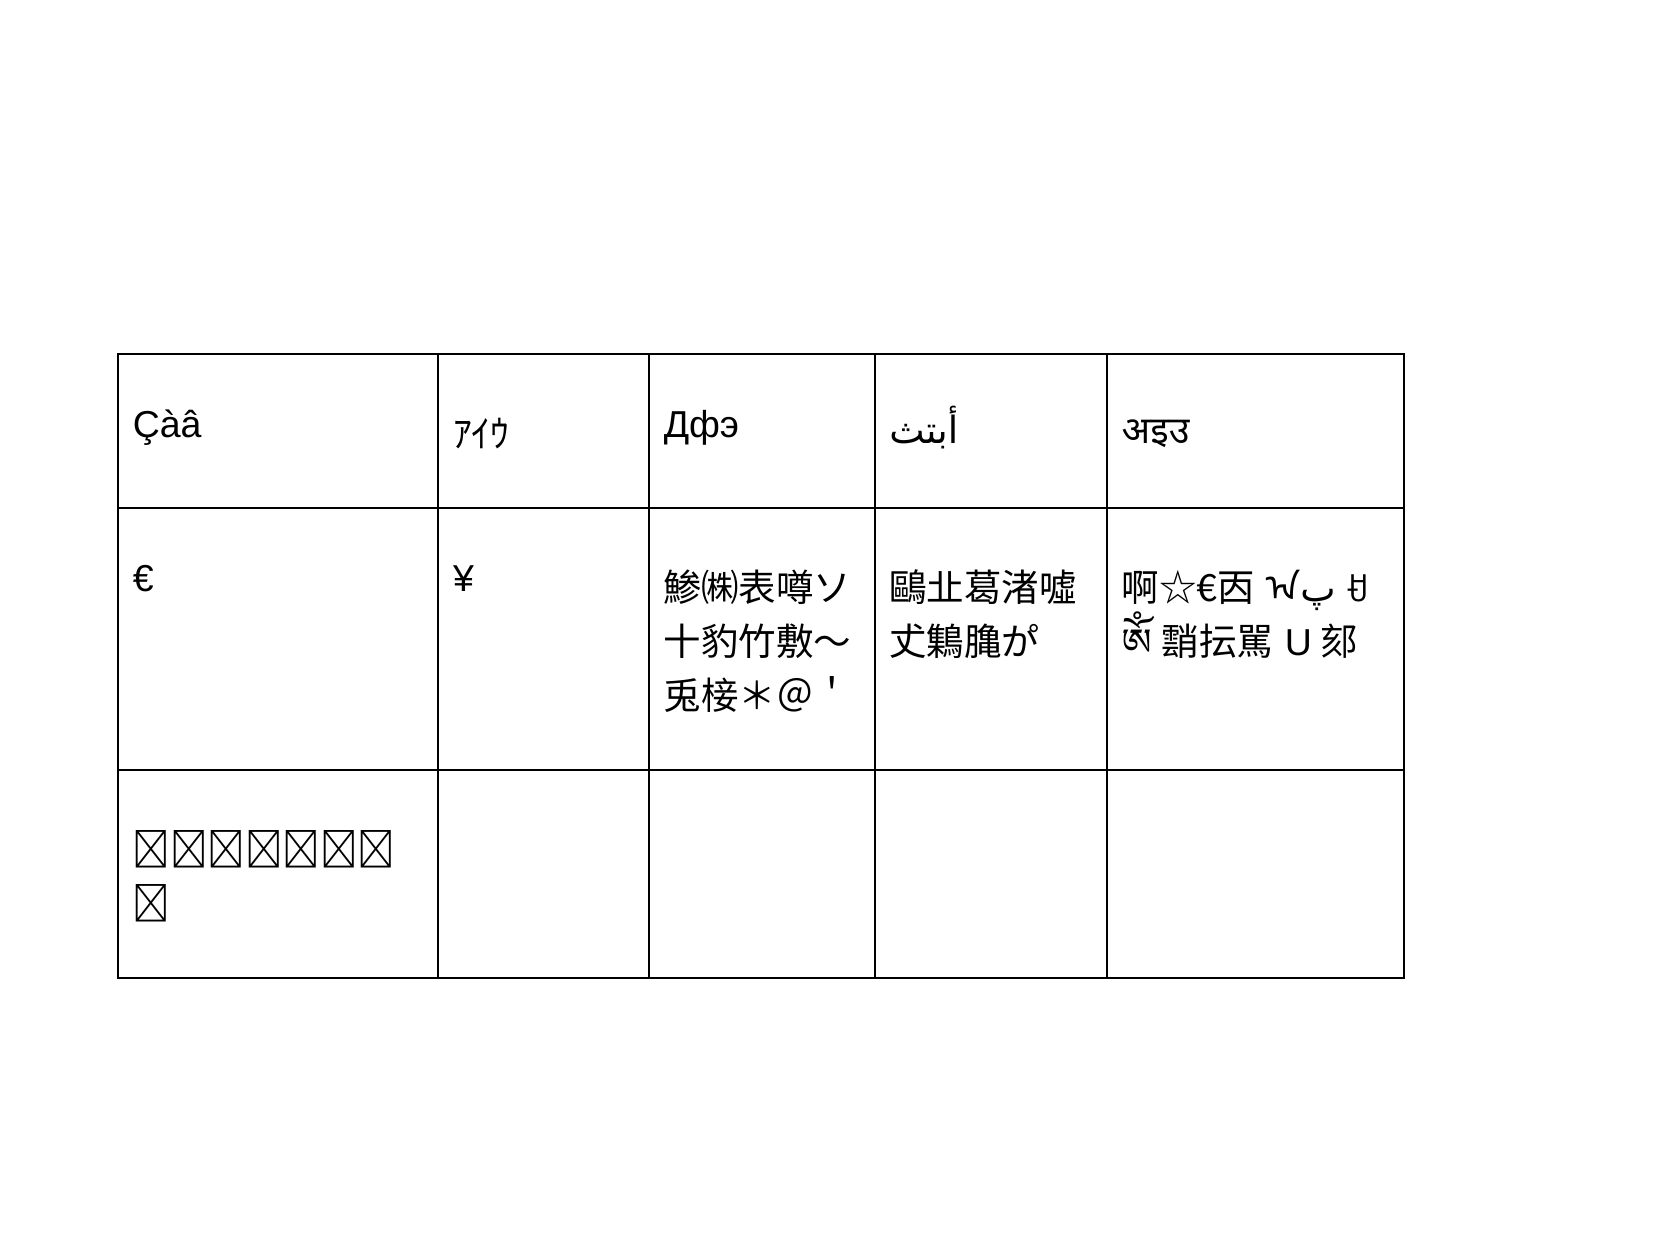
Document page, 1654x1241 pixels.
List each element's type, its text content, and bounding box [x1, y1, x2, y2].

table_cell € [119, 509, 437, 769]
table_cell 啊☆€㐁ᠠﭖꀀༀ䨭抎駡U郂 [1108, 509, 1403, 769]
table_cell 𠀀𠀁𠀂𠀃𠀄𪛔𪛕𪛖 [119, 771, 437, 977]
list [82, 290, 1571, 1094]
table_header Çàâ [119, 355, 437, 507]
table_cell 鯵㈱表噂ソ十豹竹敷～兎椄＊＠＇ [650, 509, 874, 769]
table_cell ¥ [439, 509, 648, 769]
table_cell [650, 771, 874, 977]
table_cell [876, 771, 1106, 977]
table_header أبتث [876, 355, 1106, 507]
table_cell [439, 771, 648, 977]
table_header अइउ [1108, 355, 1403, 507]
table_header ｱｲｳ [439, 355, 648, 507]
table_cell 鷗㐀葛渚噓𠀋𪆐𪚲か゚ [876, 509, 1106, 769]
table_header Дфэ [650, 355, 874, 507]
table_cell [1108, 771, 1403, 977]
